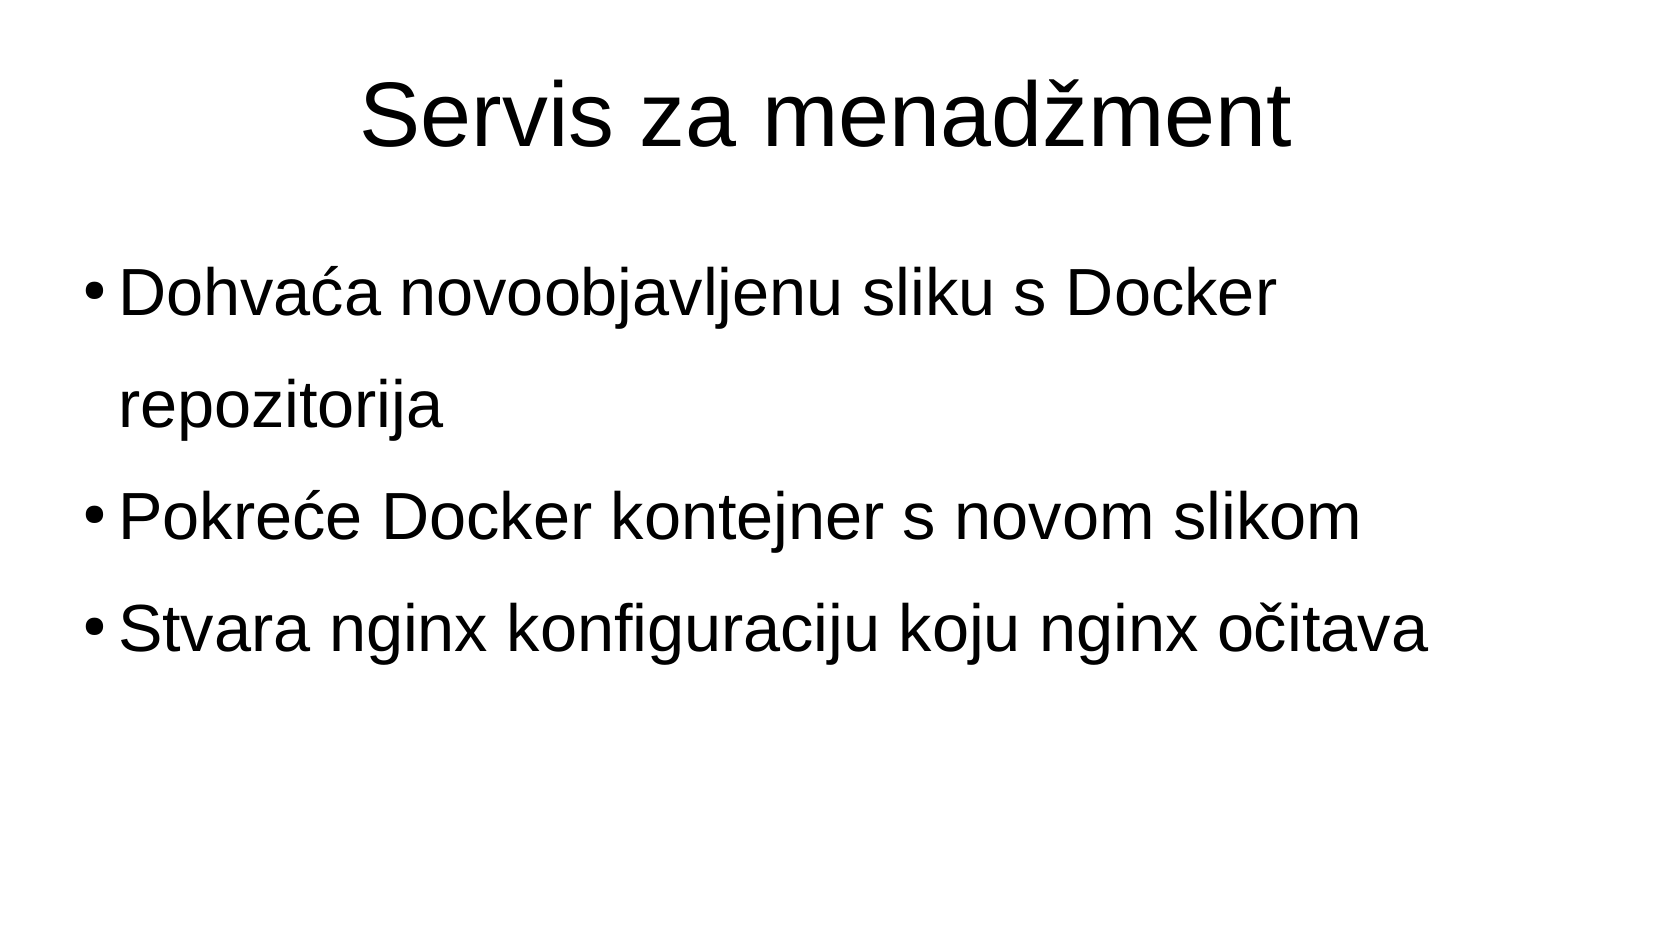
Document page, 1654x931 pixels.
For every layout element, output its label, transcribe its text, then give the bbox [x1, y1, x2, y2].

subtitle Dohvaća novoobjavljenu sliku s Docker repozitorija Pokreće Docker kontejner s novom slikom Stvara nginx konfiguraciju koju nginx očitava [82, 217, 1571, 758]
title Servis za menadžment [82, 37, 1571, 193]
